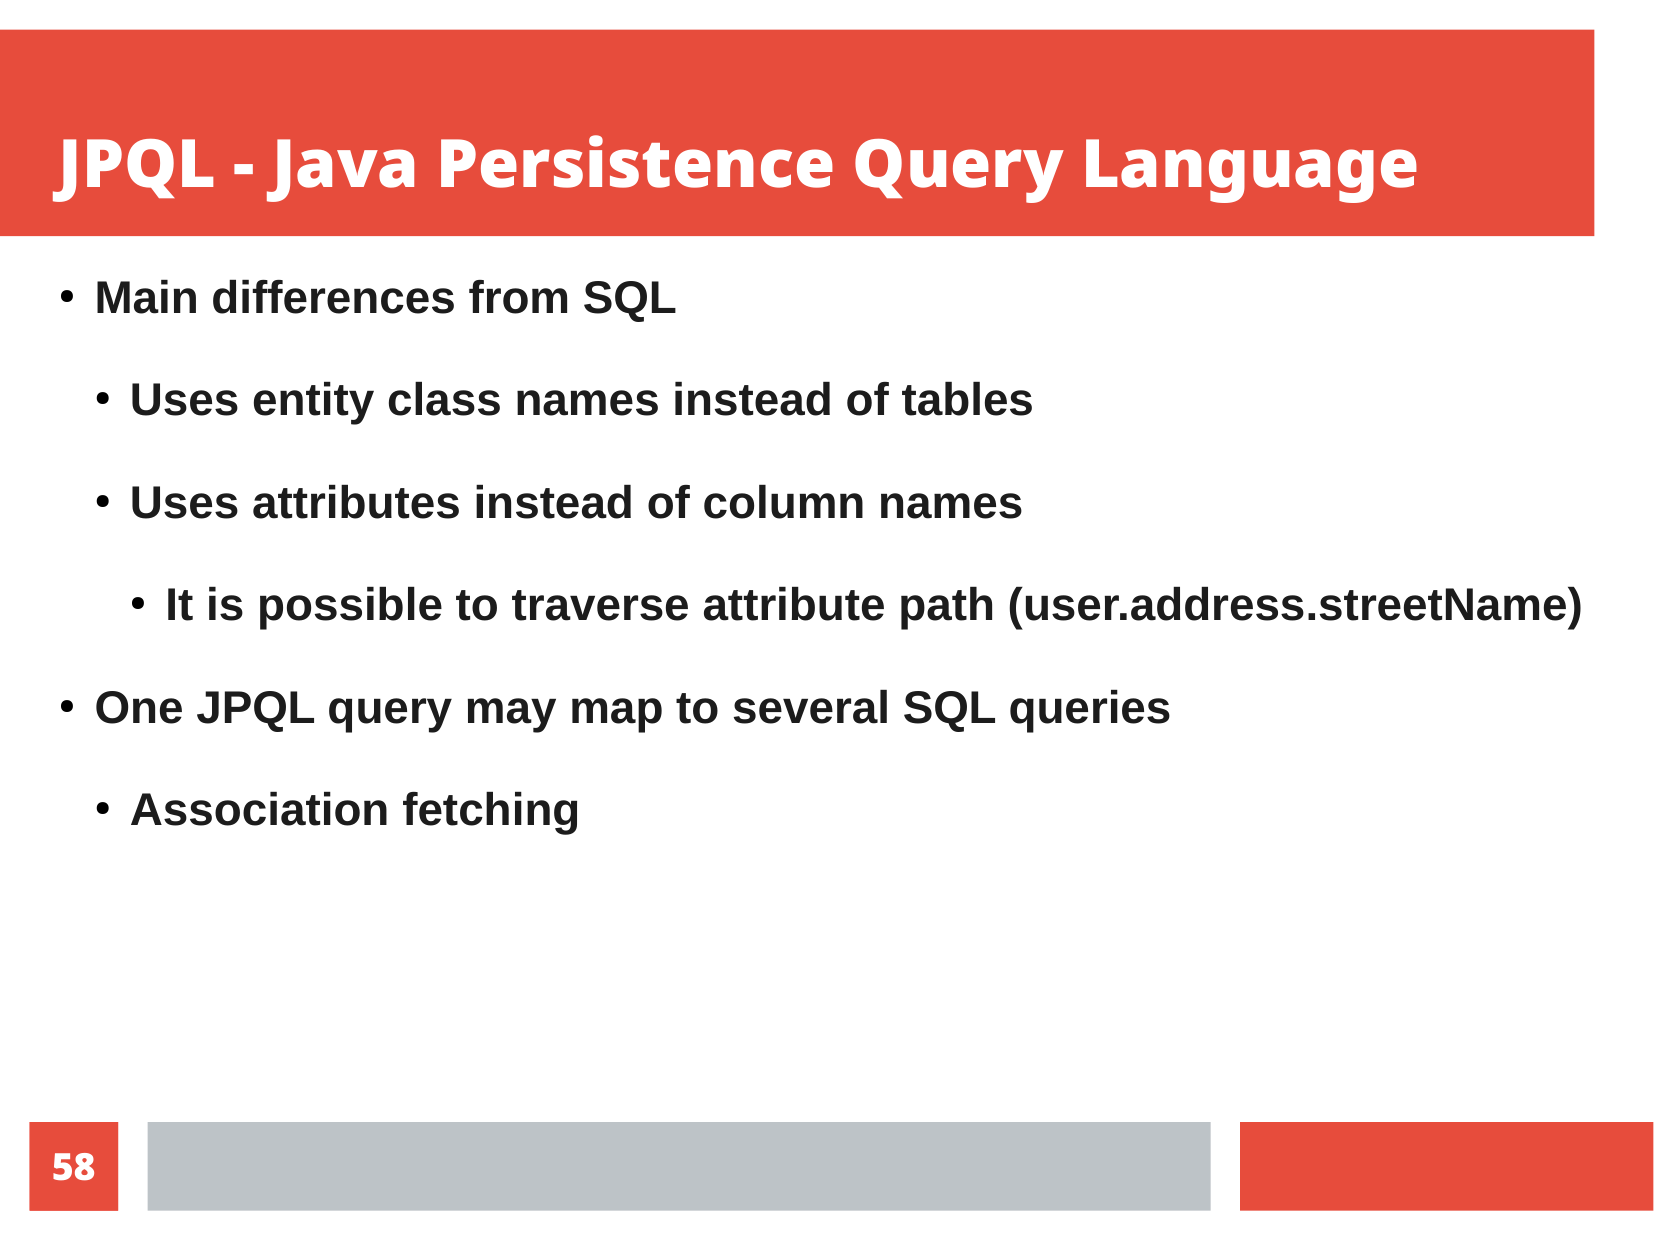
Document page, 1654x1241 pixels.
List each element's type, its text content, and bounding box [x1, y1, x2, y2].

title JPQL - Java Persistence Query Language [59, 59, 1595, 207]
subtitle Main differences from SQL Uses entity class names instead of tables Uses attributes instead of column names It is possible to traverse attribute path (user.address.streetName) One JPQL query may map to several SQL queries Association fetching [59, 271, 1595, 1040]
